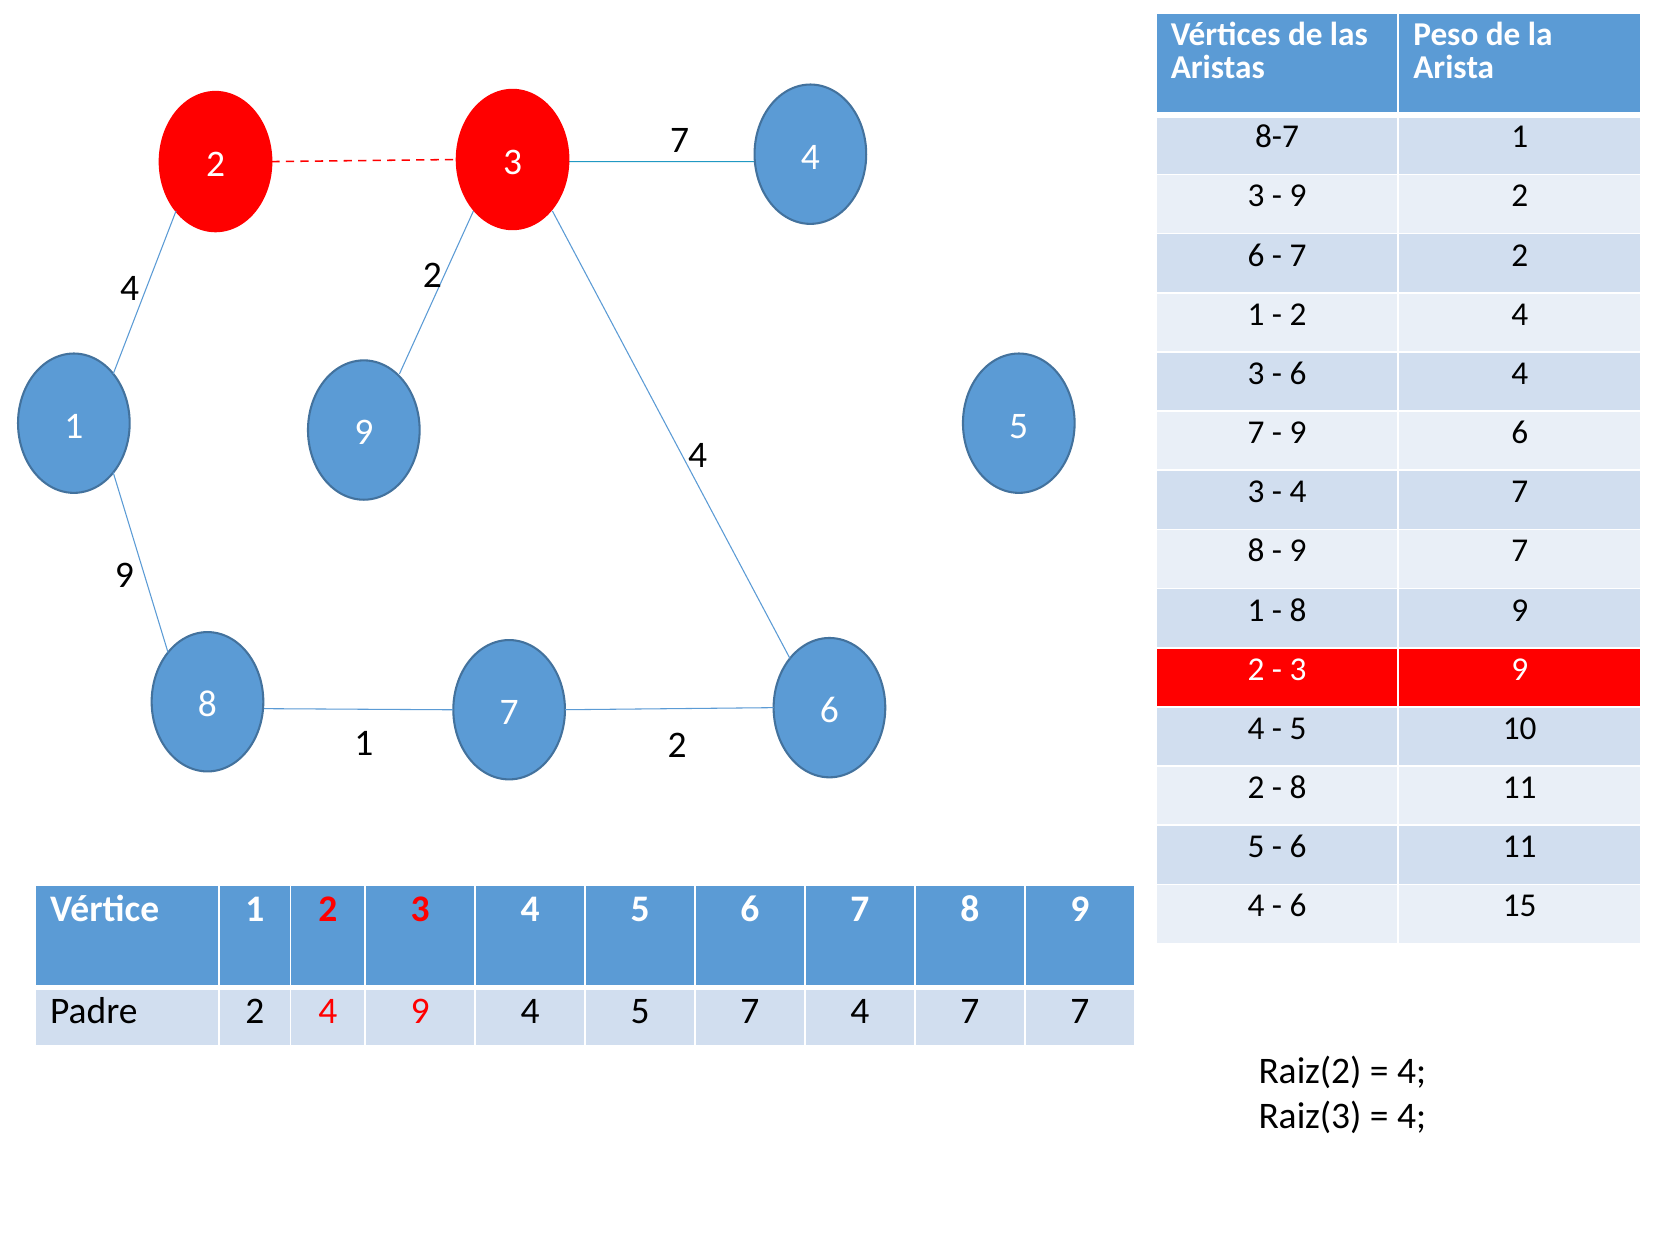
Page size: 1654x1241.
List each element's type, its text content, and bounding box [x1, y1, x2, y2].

table_cell 4 [291, 990, 364, 1045]
table_header 6 [696, 886, 804, 985]
table_cell 2 - 8 [1157, 767, 1397, 824]
table_cell 4 [476, 990, 584, 1045]
text_box 2 [652, 712, 702, 773]
table_header Vértices de las Aristas [1157, 14, 1397, 112]
table_cell 8 - 9 [1157, 530, 1397, 588]
table_cell 6 [1399, 412, 1640, 469]
table_cell 2 - 3 [1157, 649, 1397, 706]
table_header 7 [806, 886, 914, 985]
text_box 4 [105, 255, 154, 316]
text_box 7 [655, 107, 705, 167]
text_box 8 [151, 632, 264, 772]
table_header Vértice [36, 886, 218, 985]
table_cell 9 [1399, 649, 1640, 706]
table_cell 4 [1399, 353, 1640, 410]
text_box 9 [100, 542, 149, 603]
table_cell 2 [1399, 234, 1640, 292]
text_box 7 [453, 640, 565, 780]
text_box 2 [408, 242, 457, 303]
text_box 1 [339, 710, 389, 771]
text_box 2 [159, 91, 272, 232]
table_cell Padre [36, 990, 218, 1045]
text_box Raiz(2) = 4; Raiz(3) = 4; [1243, 1038, 1442, 1144]
table_header 3 [366, 886, 474, 985]
table_cell 3 - 6 [1157, 353, 1397, 410]
table_header 9 [1026, 886, 1134, 985]
table_header 8 [916, 886, 1024, 985]
table_cell 4 [1399, 294, 1640, 351]
table_header Peso de la Arista [1399, 14, 1640, 112]
text_box 9 [307, 360, 420, 500]
table_header 5 [586, 886, 694, 985]
table_cell 4 - 6 [1157, 885, 1397, 943]
table_cell 4 [806, 990, 914, 1045]
table_cell 5 - 6 [1157, 826, 1397, 884]
text_box 3 [456, 89, 569, 230]
table_cell 7 [696, 990, 804, 1045]
table_cell 7 [1026, 990, 1134, 1045]
table_header 2 [291, 886, 364, 985]
table_header 1 [220, 886, 290, 985]
table_cell 3 - 9 [1157, 175, 1397, 233]
table_cell 11 [1399, 767, 1640, 824]
table_cell 7 [1399, 471, 1640, 529]
table_cell 9 [366, 990, 474, 1045]
table_cell 15 [1399, 885, 1640, 943]
table_cell 11 [1399, 826, 1640, 884]
table_cell 10 [1399, 708, 1640, 765]
table_cell 1 [1399, 118, 1640, 174]
text_box 4 [673, 423, 723, 483]
table_cell 4 - 5 [1157, 708, 1397, 765]
text_box 4 [754, 84, 867, 224]
table_cell 2 [220, 990, 290, 1045]
table_cell 7 [1399, 530, 1640, 588]
table_cell 8-7 [1157, 118, 1397, 174]
table_cell 1 - 2 [1157, 294, 1397, 351]
table_cell 3 - 4 [1157, 471, 1397, 529]
text_box 6 [773, 637, 886, 778]
table_cell 1 - 8 [1157, 589, 1397, 647]
table_header 4 [476, 886, 584, 985]
table_cell 7 [916, 990, 1024, 1045]
table_cell 2 [1399, 175, 1640, 233]
table_cell 9 [1399, 589, 1640, 647]
text_box 5 [962, 353, 1075, 493]
table_cell 5 [586, 990, 694, 1045]
table_cell 6 - 7 [1157, 234, 1397, 292]
table_cell 7 - 9 [1157, 412, 1397, 469]
text_box 1 [18, 353, 130, 493]
